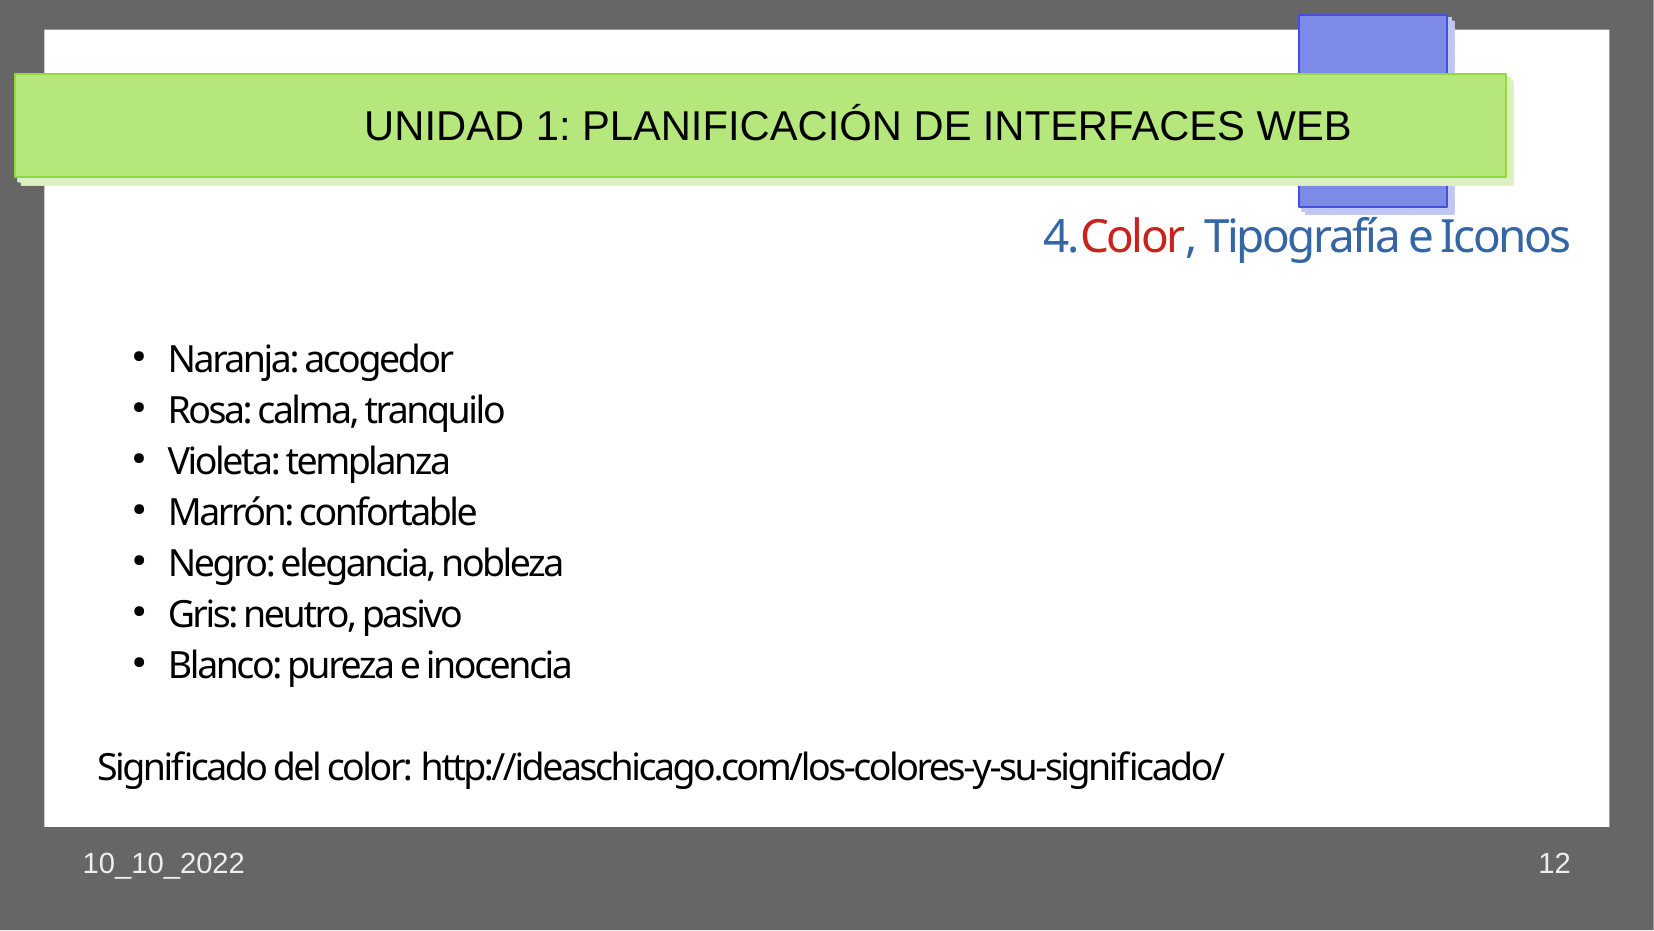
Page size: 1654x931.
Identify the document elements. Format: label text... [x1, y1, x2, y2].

title UNIDAD 1: PLANIFICACIÓN DE INTERFACES WEB [29, 73, 1447, 178]
text_box 4.Color, Tipografía e Iconos Naranja: acogedor Rosa: calma, tranquilo Violeta: templanza Marrón: confortable Negro: elegancia, nobleza Gris: neutro, pasivo Blanco: pureza e inocencia Significado del color: http://ideaschicago.com/los-colores-y-su-significado/ [96, 217, 1572, 828]
subtitle [88, 206, 1565, 739]
